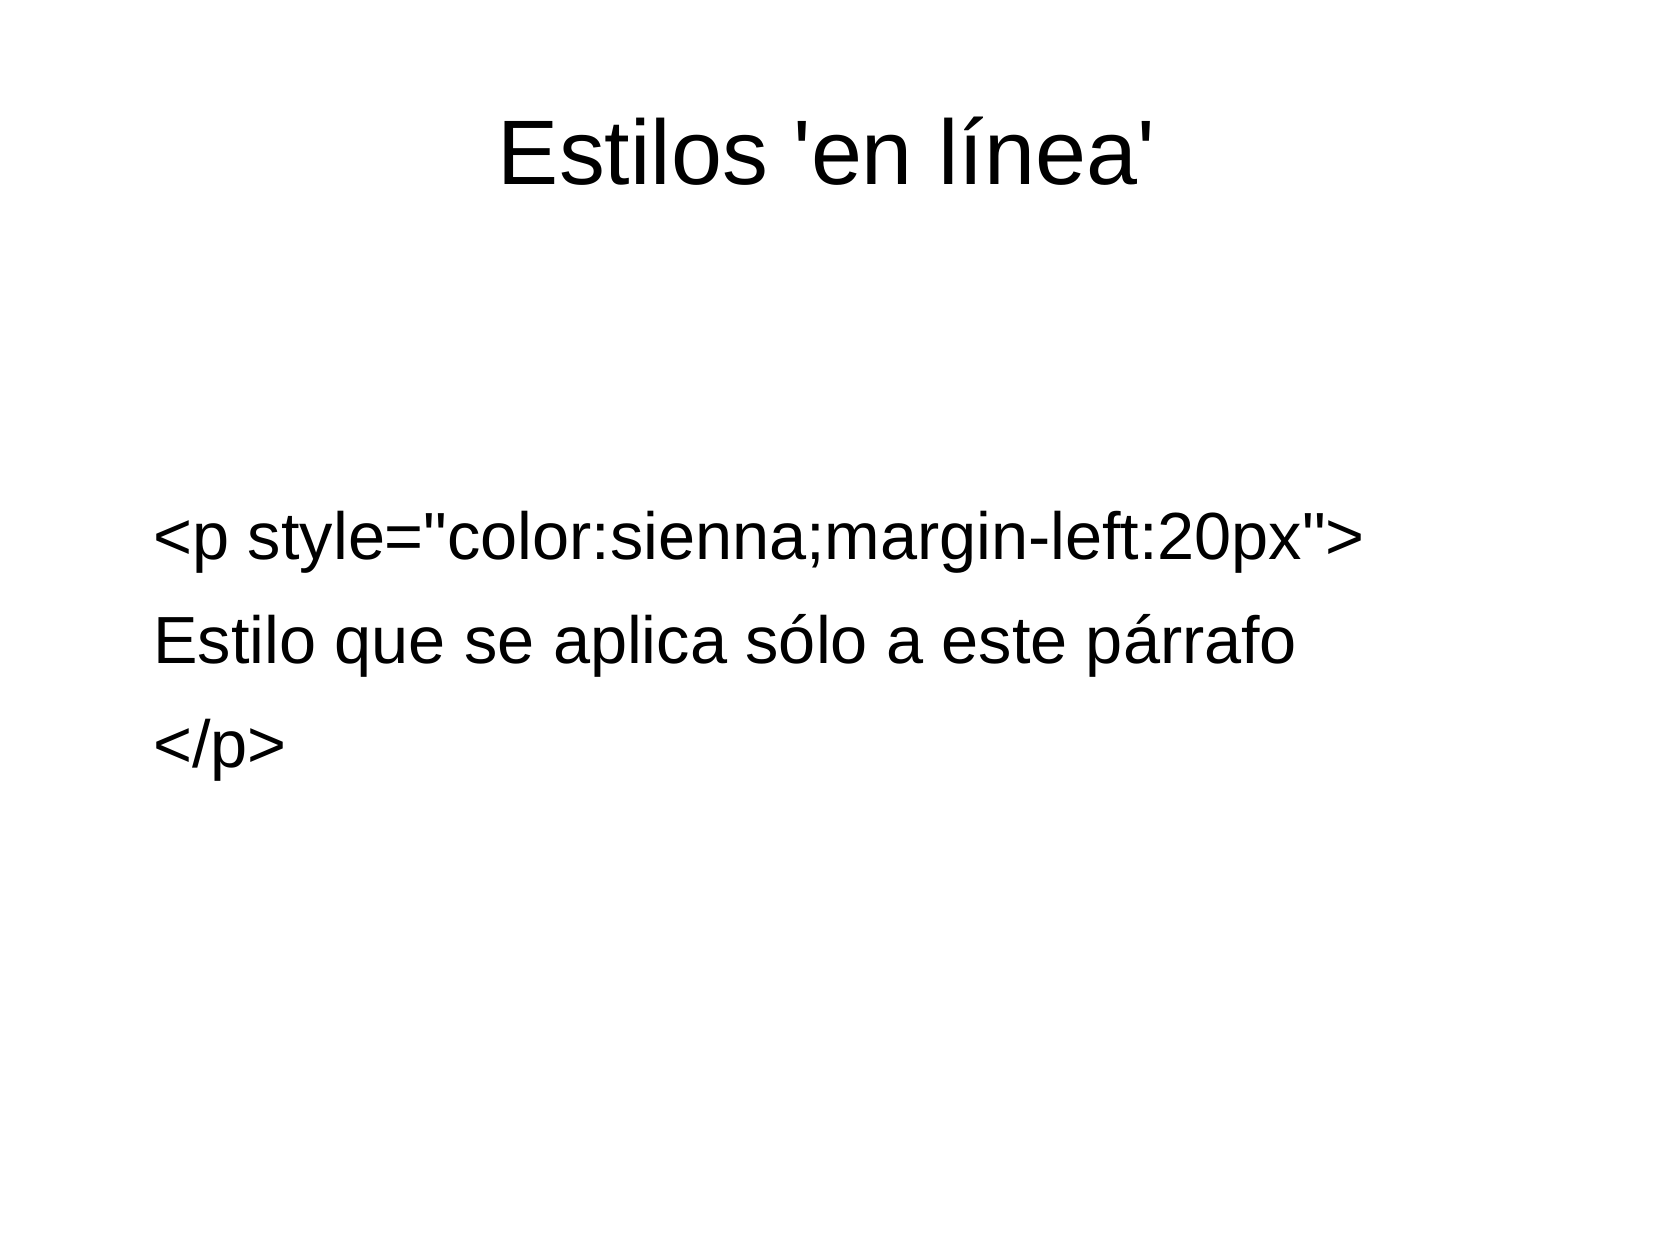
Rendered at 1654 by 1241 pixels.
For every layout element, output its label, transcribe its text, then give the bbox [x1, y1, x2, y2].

list <p style="color:sienna;margin-left:20px"> Estilo que se aplica sólo a este párrafo </p> [82, 290, 1538, 1010]
title Estilos 'en línea' [82, 49, 1571, 257]
